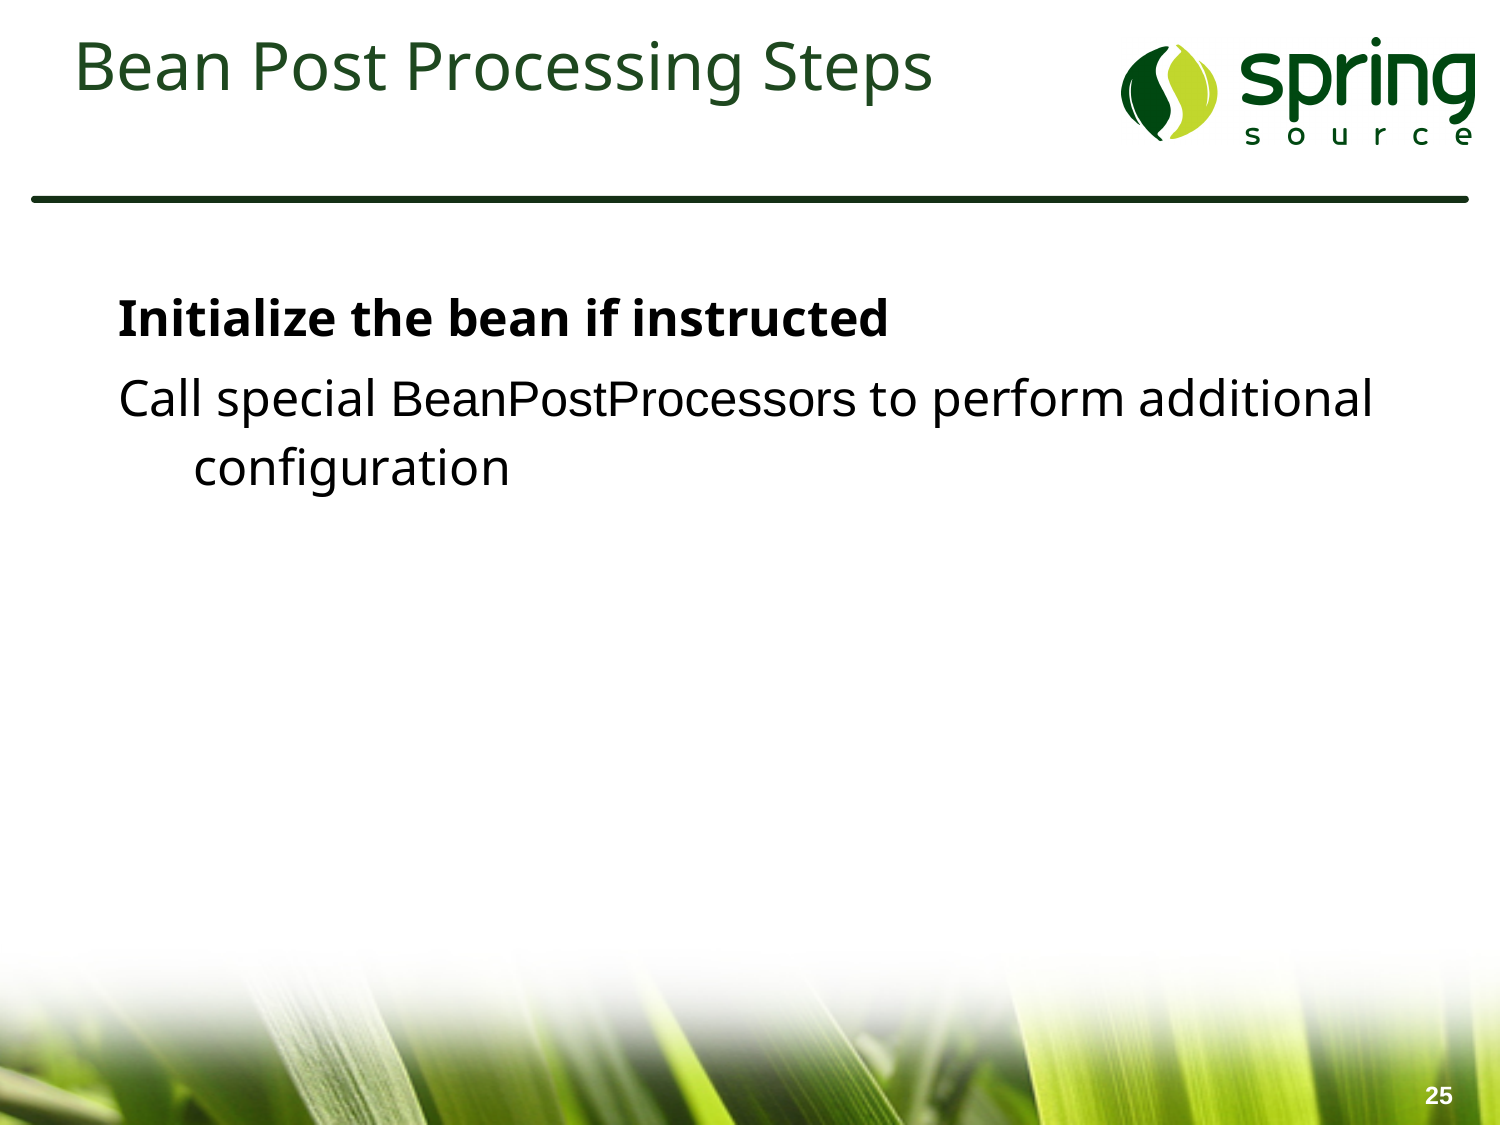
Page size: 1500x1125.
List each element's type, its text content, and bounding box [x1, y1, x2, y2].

title Bean Post Processing Steps [58, 12, 1334, 200]
picture [1334, 37, 1475, 145]
list Initialize the bean if instructed Call special BeanPostProcessors to perform additional configuration [103, 275, 1394, 938]
picture [0, 944, 1500, 1125]
